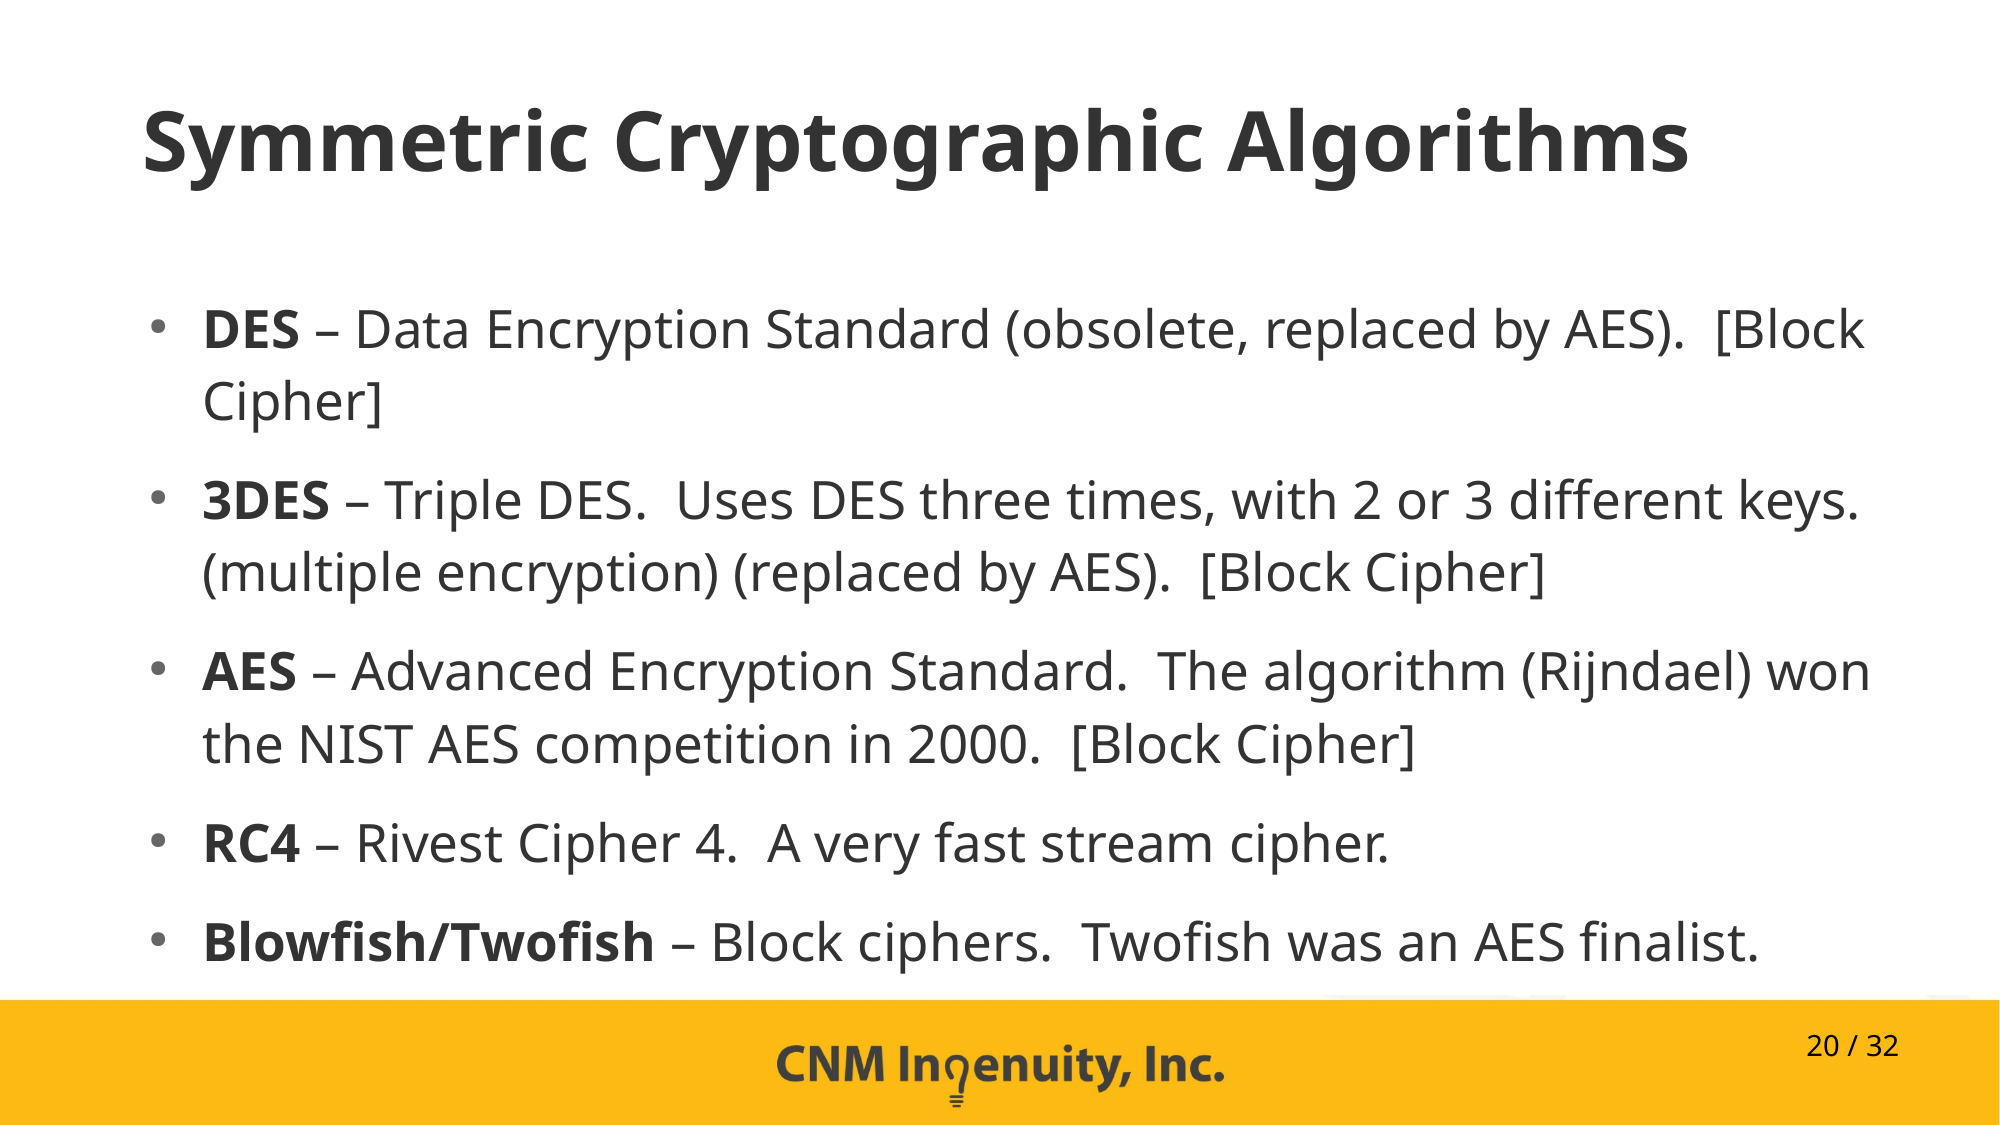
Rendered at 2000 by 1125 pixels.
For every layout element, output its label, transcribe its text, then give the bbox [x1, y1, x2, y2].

title Symmetric Cryptographic Algorithms [142, 44, 1900, 233]
list DES – Data Encryption Standard (obsolete, replaced by AES). [Block Cipher] 3DES – Triple DES. Uses DES three times, with 2 or 3 different keys. (multiple encryption) (replaced by AES). [Block Cipher] AES – Advanced Encryption Standard. The algorithm (Rijndael) won the NIST AES competition in 2000. [Block Cipher] RC4 – Rivest Cipher 4. A very fast stream cipher. Blowfish/Twofish – Block ciphers. Twofish was an AES finalist. [131, 291, 1898, 945]
